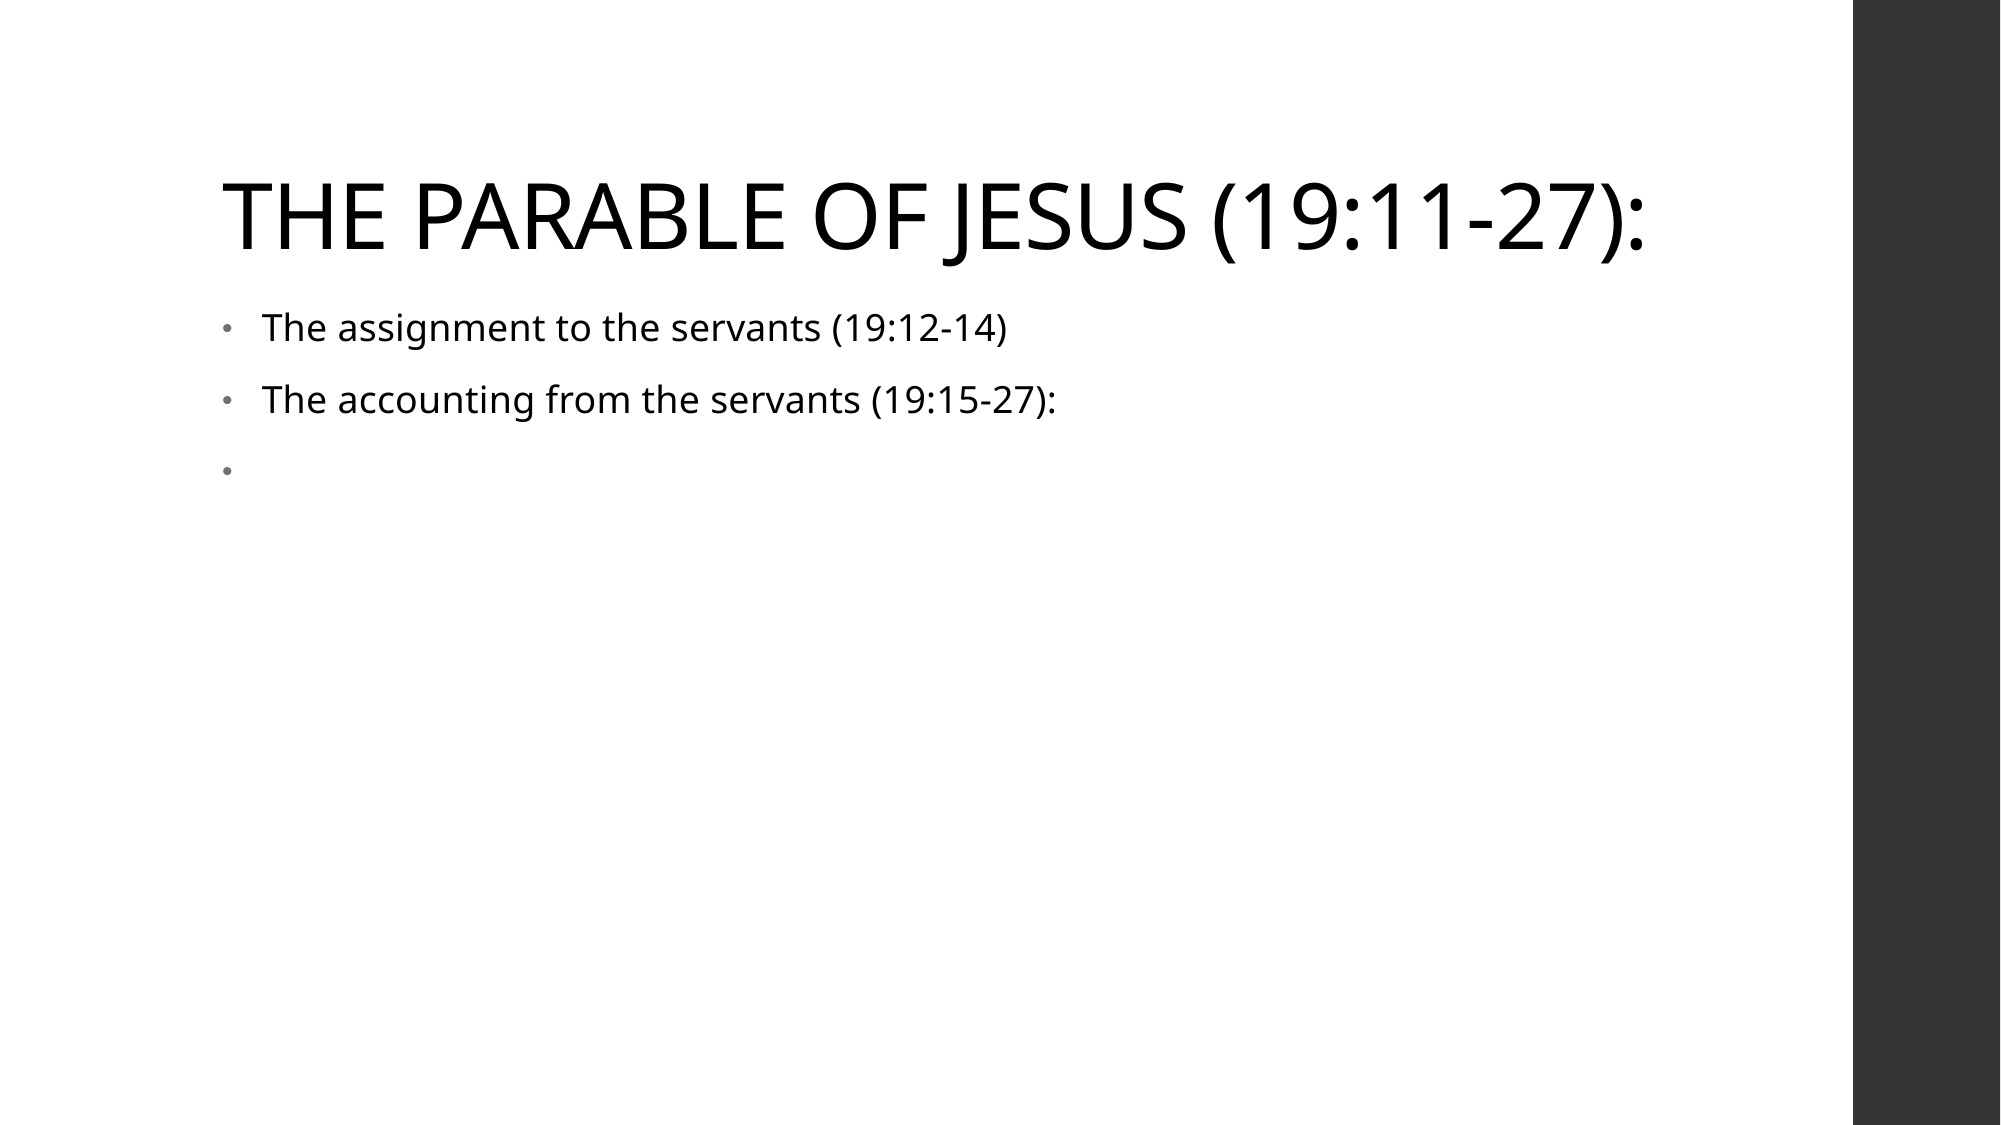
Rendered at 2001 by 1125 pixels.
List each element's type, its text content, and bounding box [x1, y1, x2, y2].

list The assignment to the servants (19:12-14) The accounting from the servants (19:15-27): [206, 299, 1617, 1014]
title THE PARABLE OF JESUS (19:11-27): [206, 60, 1797, 278]
